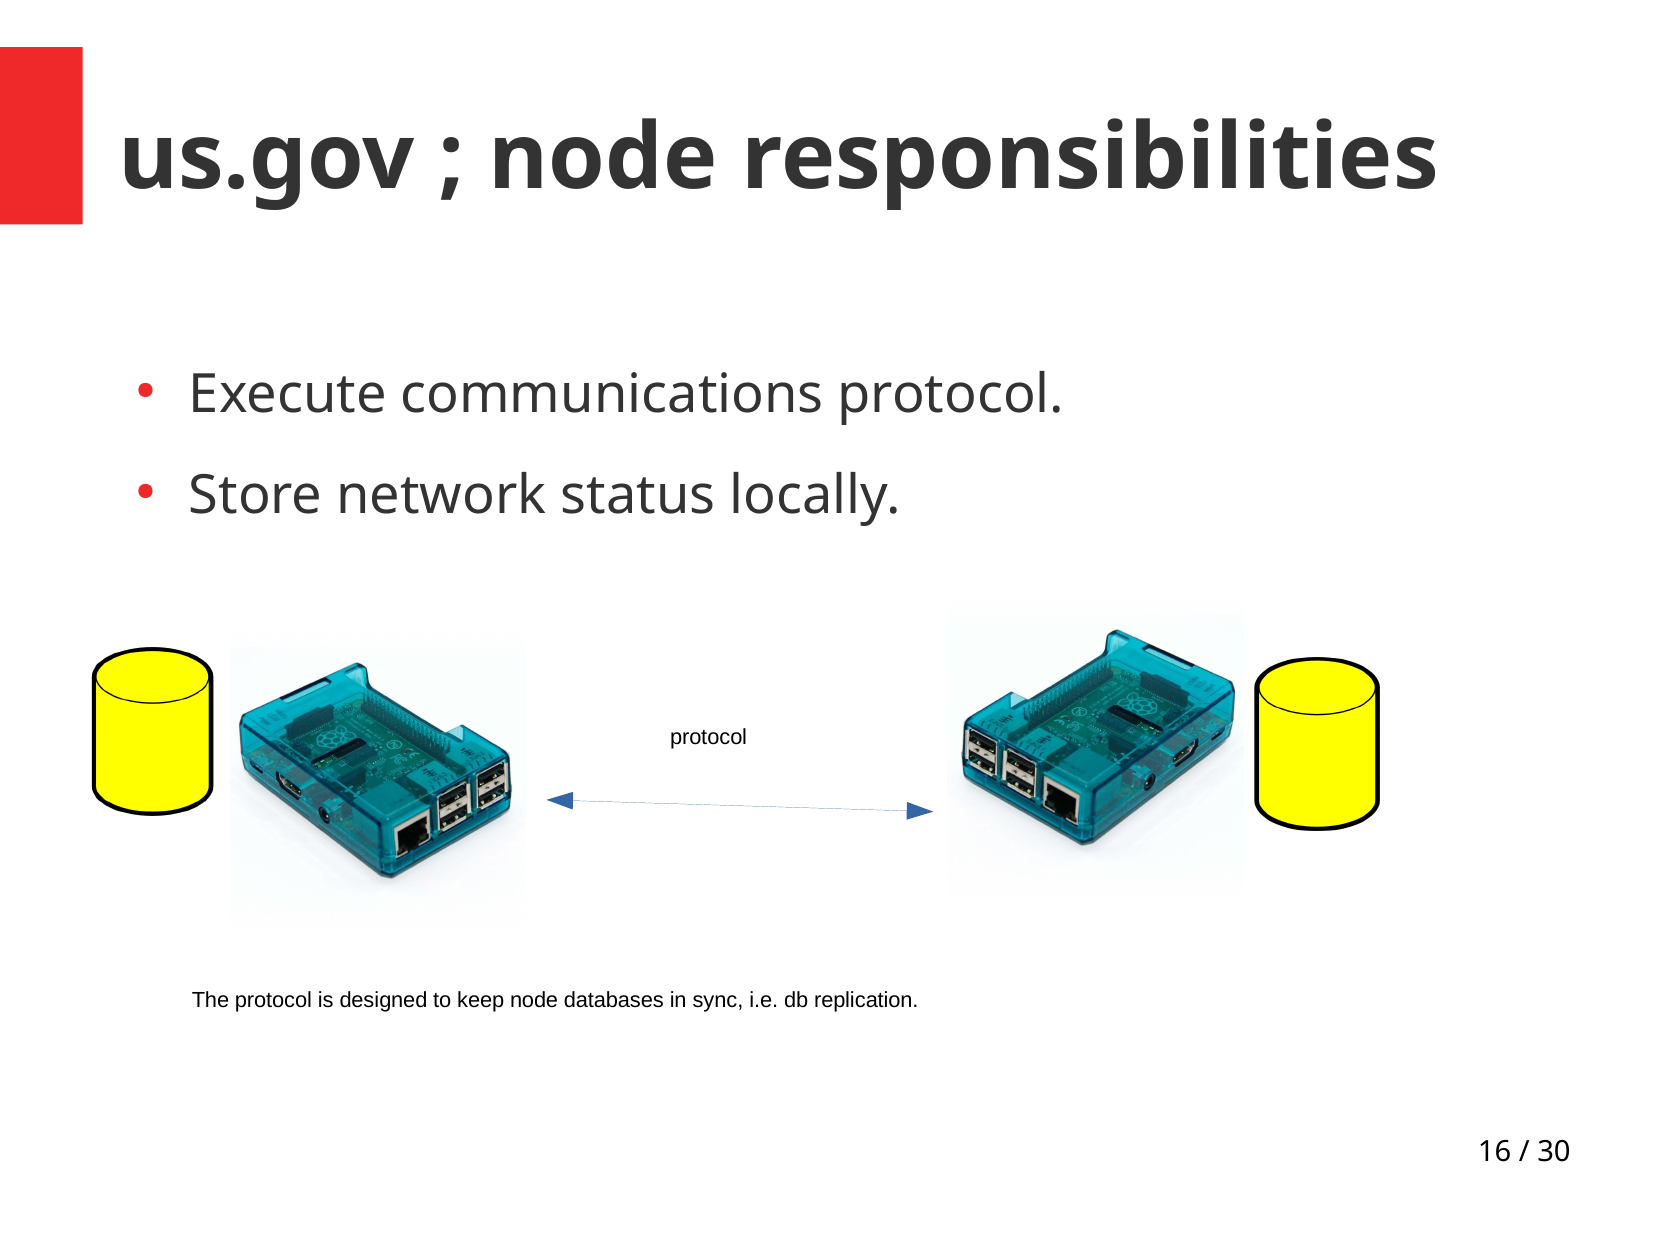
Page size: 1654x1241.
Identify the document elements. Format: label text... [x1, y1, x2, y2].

text_box protocol [655, 717, 928, 775]
list Execute communications protocol. Store network status locally. [118, 354, 1536, 1074]
text_box The protocol is designed to keep node databases in sync, i.e. db replication. [177, 980, 1466, 1038]
title us.gov ; node responsibilities [118, 45, 1571, 260]
picture [947, 601, 1462, 897]
picture [9, 625, 526, 931]
